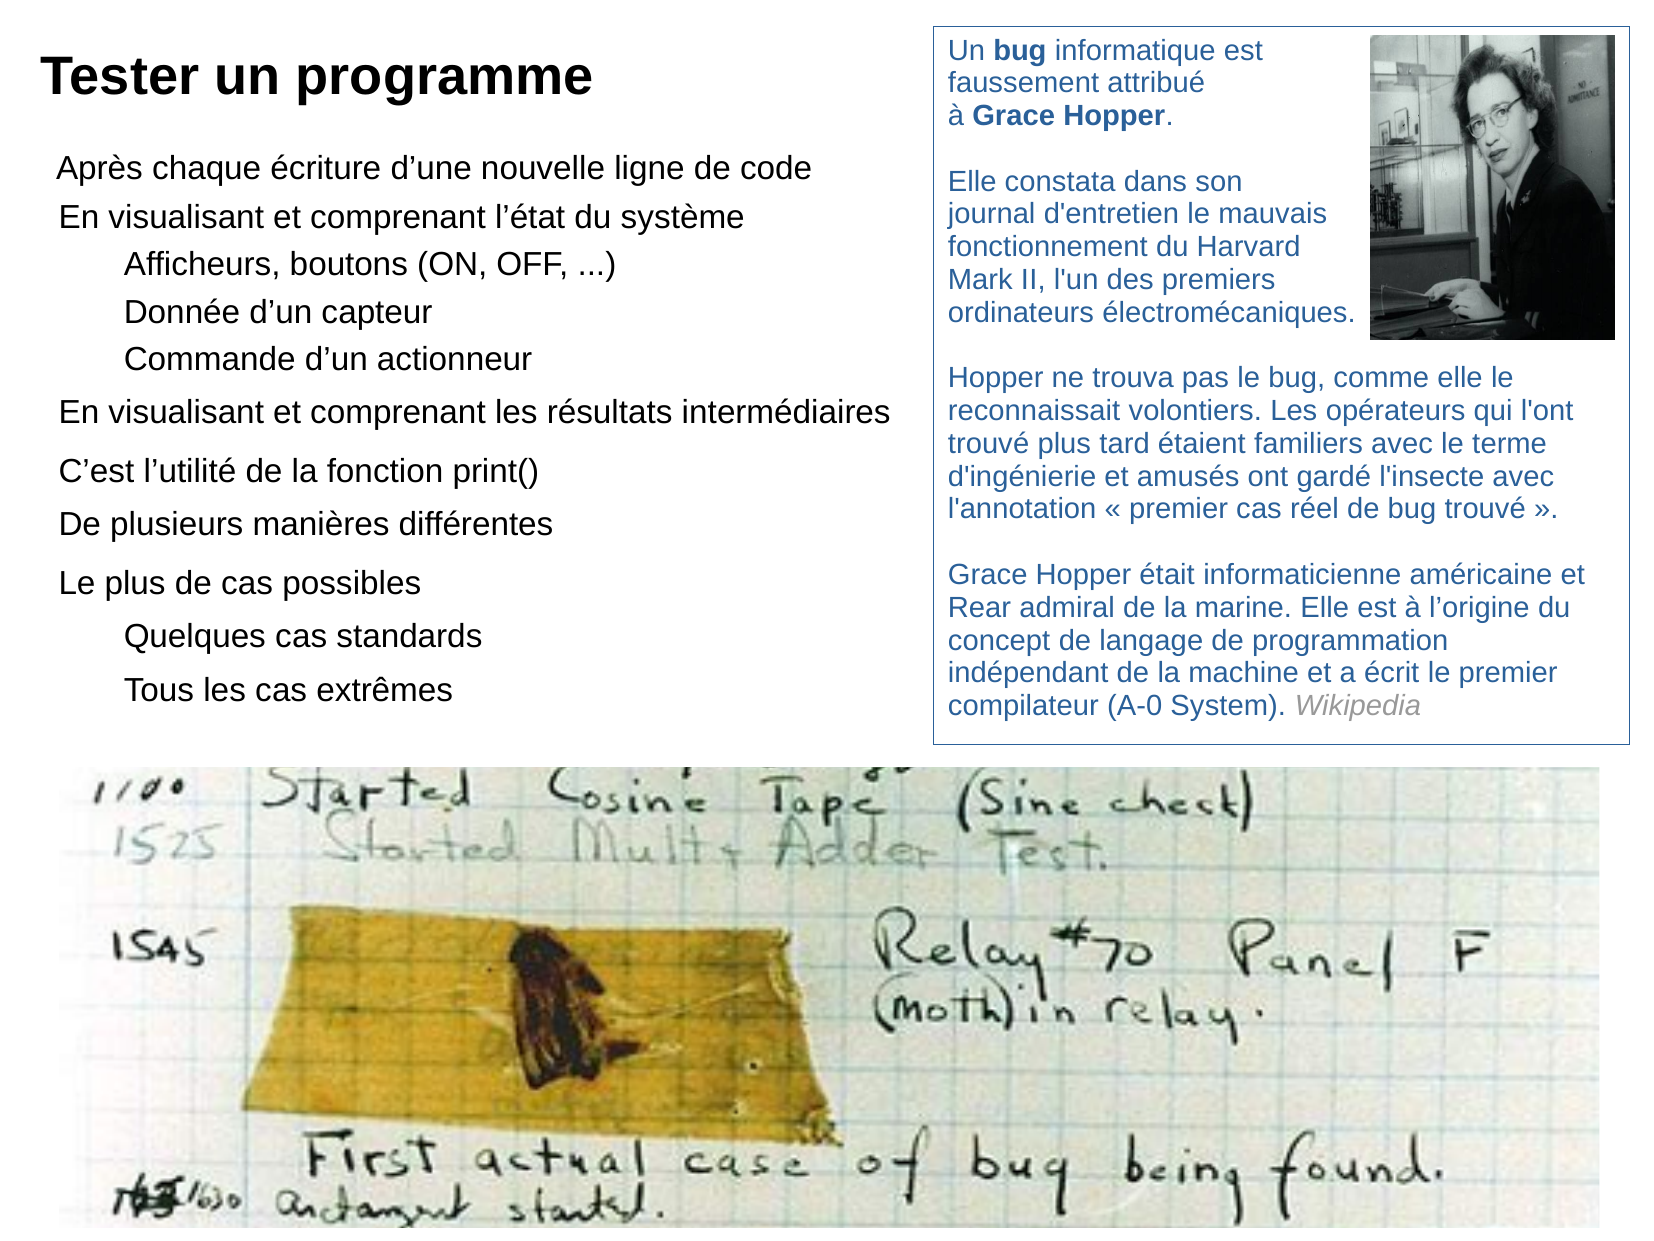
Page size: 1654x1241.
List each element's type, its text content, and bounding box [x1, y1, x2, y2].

text_box Un bug informatique est faussement attribué à Grace Hopper. Elle constata dans son journal d'entretien le mauvais fonctionnement du Harvard Mark II, l'un des premiers ordinateurs électromécaniques. Hopper ne trouva pas le bug, comme elle le reconnaissait volontiers. Les opérateurs qui l'ont trouvé plus tard étaient familiers avec le terme d'ingénierie et amusés ont gardé l'insecte avec l'annotation « premier cas réel de bug trouvé ». Grace Hopper était informaticienne américaine et Rear admiral de la marine. Elle est à l’origine du concept de langage de programmation indépendant de la machine et a écrit le premier compilateur (A-0 System). Wikipedia [933, 26, 1630, 745]
text_box C’est l’utilité de la fonction print() [43, 445, 556, 498]
text_box Donnée d’un capteur [108, 296, 485, 332]
text_box Quelques cas standards [108, 610, 502, 663]
text_box Commande d’un actionneur [108, 332, 567, 386]
text_box Après chaque écriture d’une nouvelle ligne de code [41, 141, 829, 194]
text_box Tous les cas extrêmes [108, 663, 508, 721]
text_box Tester un programme [26, 37, 865, 115]
text_box Afficheurs, boutons (ON, OFF, ...) [108, 238, 650, 296]
text_box En visualisant et comprenant les résultats intermédiaires [43, 386, 908, 443]
picture [59, 767, 1600, 1228]
text_box En visualisant et comprenant l’état du système [43, 191, 762, 249]
text_box De plusieurs manières différentes [43, 498, 780, 551]
text_box Le plus de cas possibles [43, 557, 527, 615]
picture [1370, 35, 1615, 340]
